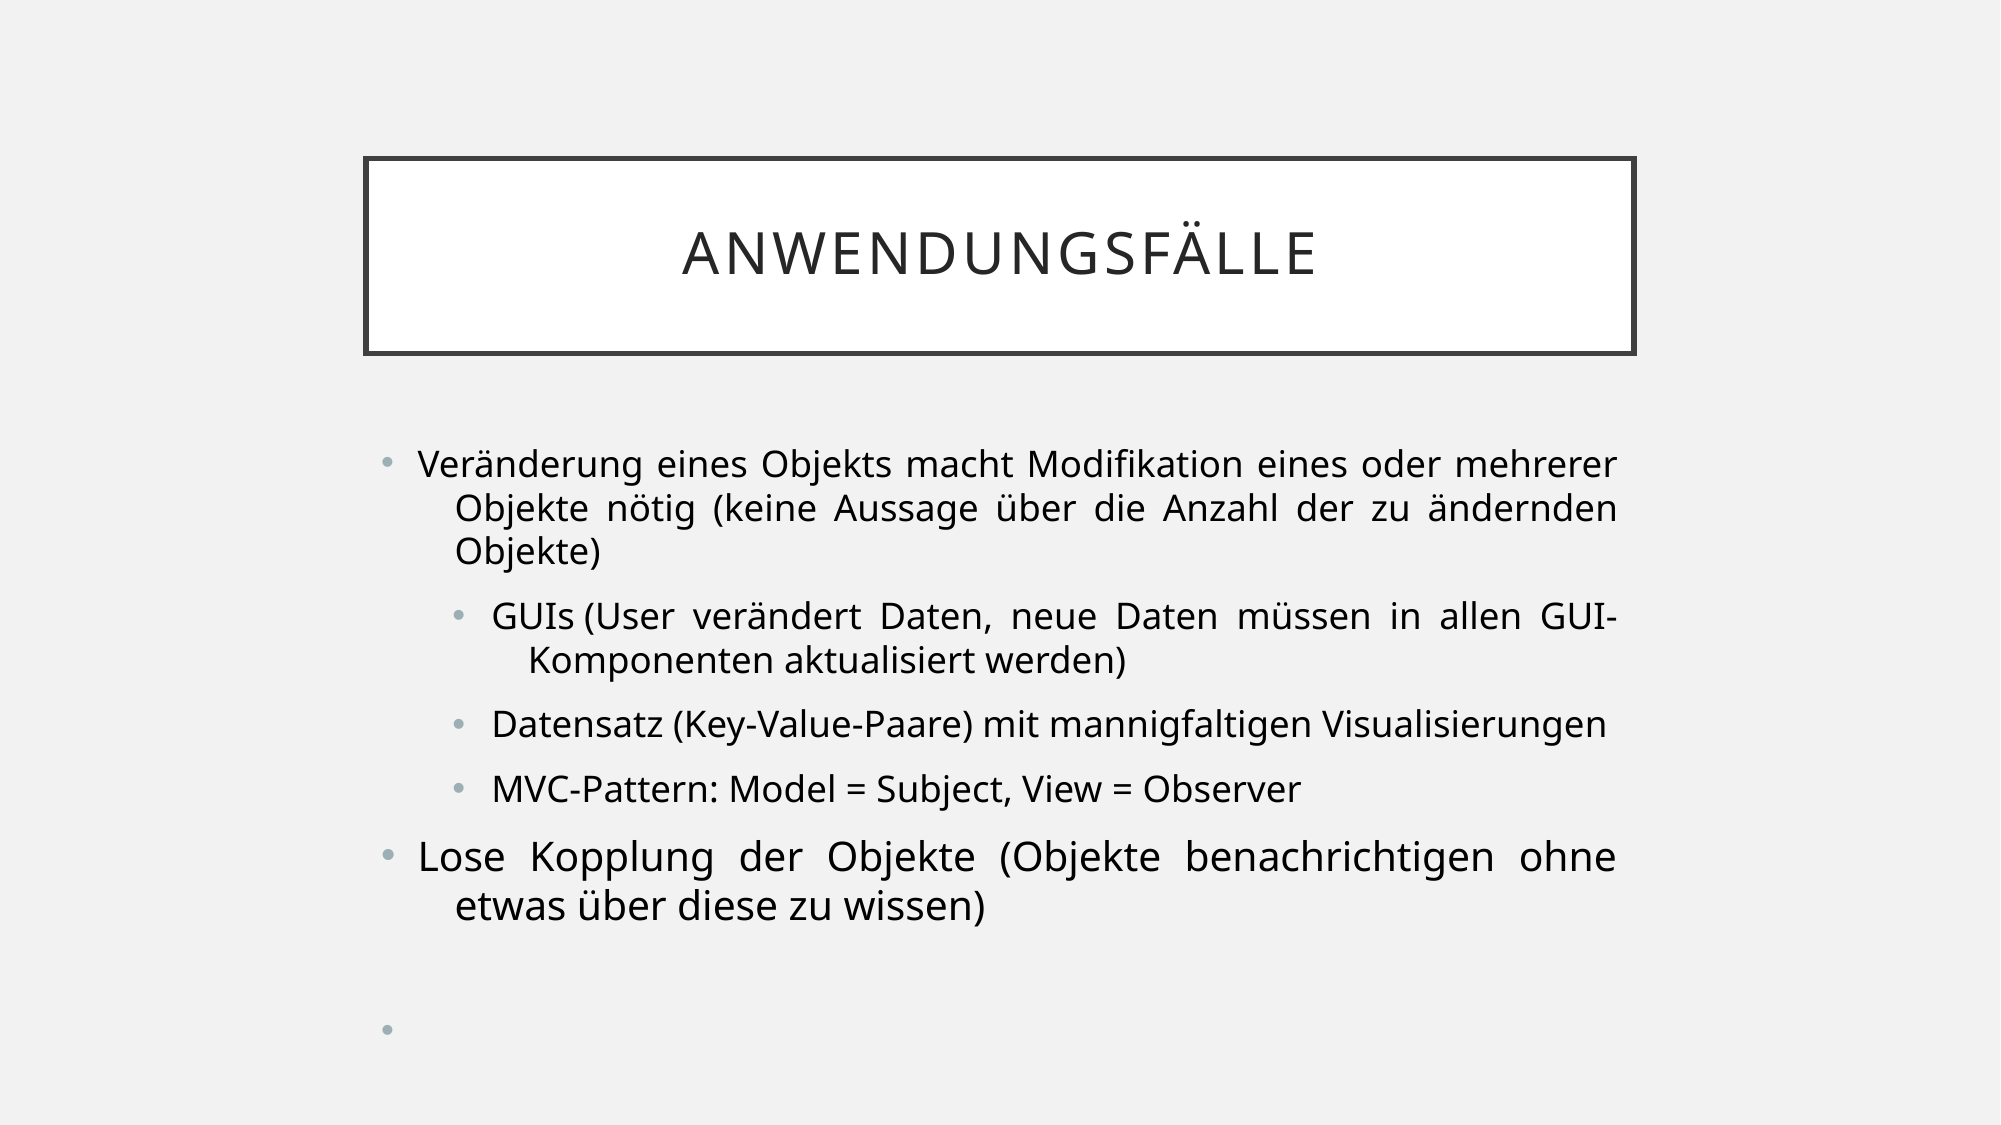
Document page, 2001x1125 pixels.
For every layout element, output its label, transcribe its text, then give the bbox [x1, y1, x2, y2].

list Veränderung eines Objekts macht Modifikation eines oder mehrerer Objekte nötig (keine Aussage über die Anzahl der zu ändernden Objekte) GUIs (User verändert Daten, neue Daten müssen in allen GUI-Komponenten aktualisiert werden) Datensatz (Key-Value-Paare) mit mannigfaltigen Visualisierungen MVC-Pattern: Model = Subject, View = Observer Lose Kopplung der Objekte (Objekte benachrichtigen ohne etwas über diese zu wissen) [366, 432, 1634, 942]
title Anwendungsfälle [366, 158, 1634, 354]
